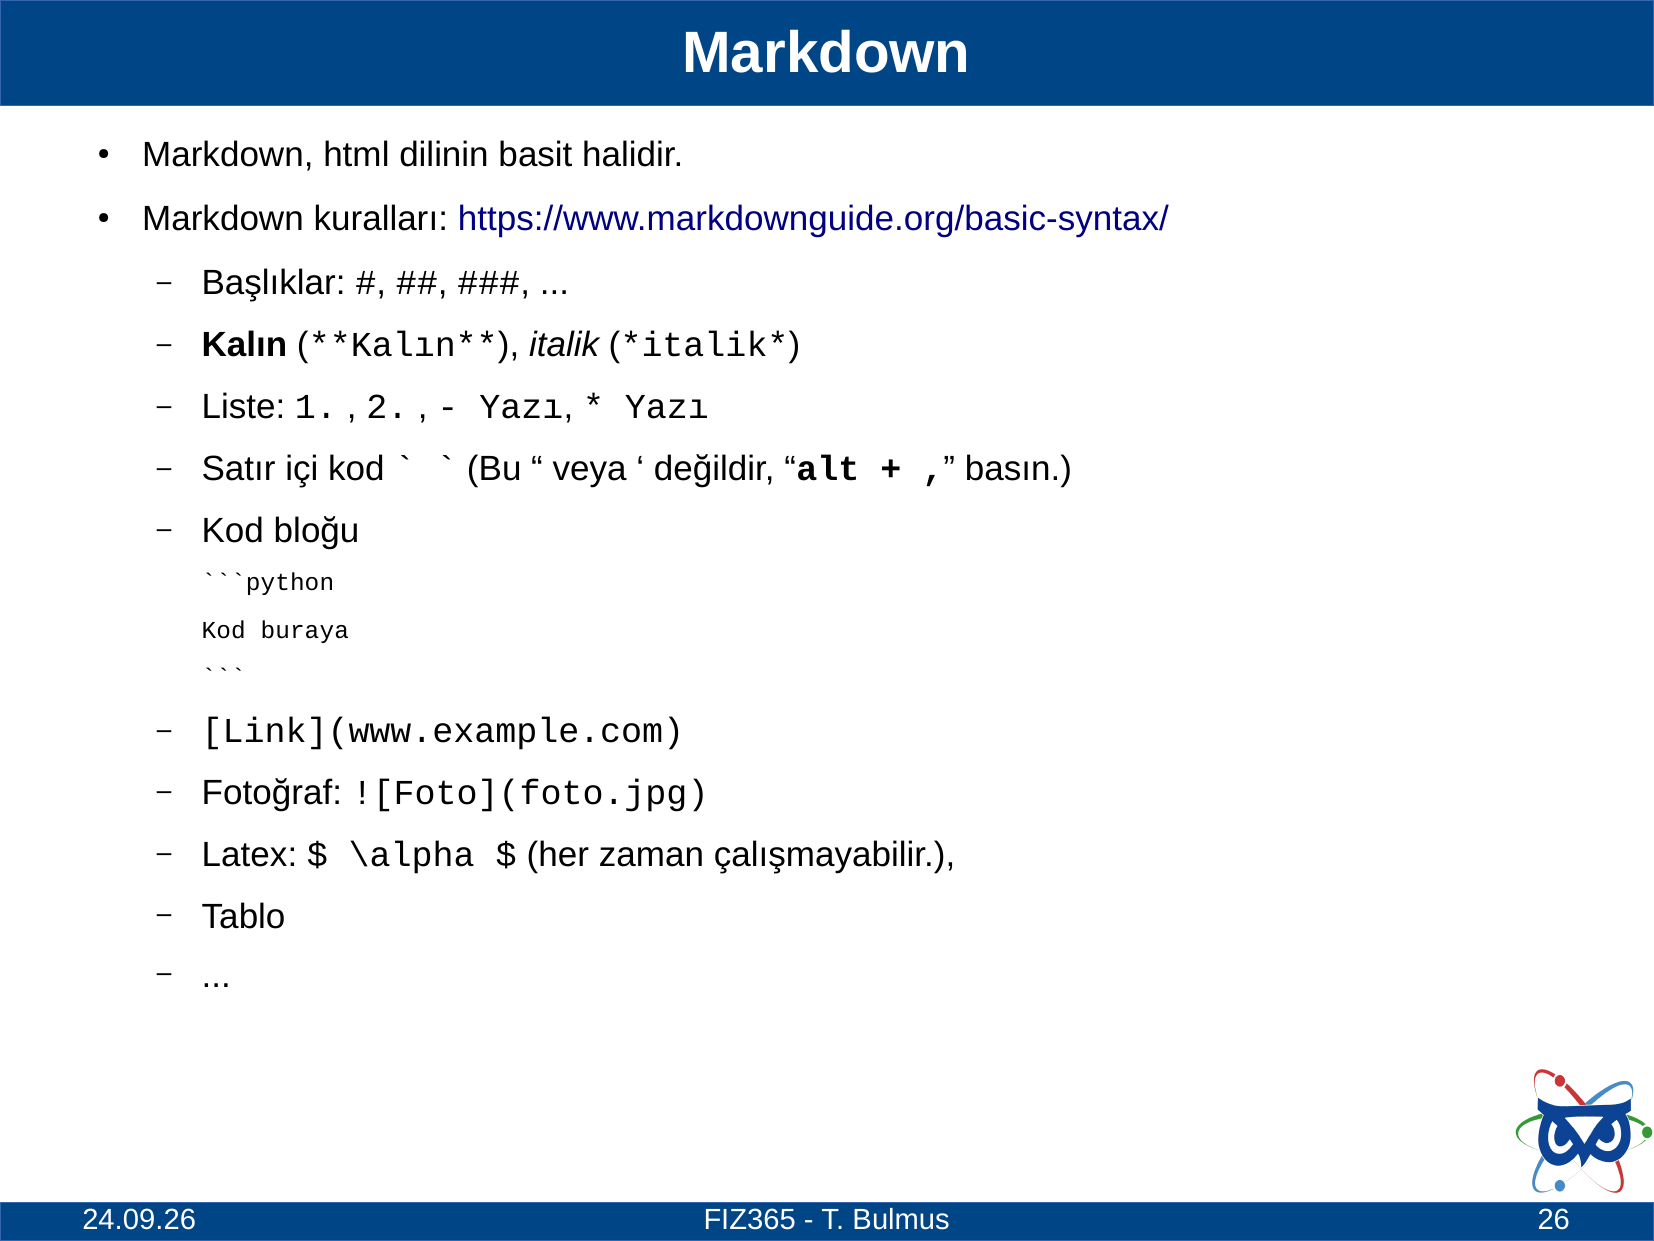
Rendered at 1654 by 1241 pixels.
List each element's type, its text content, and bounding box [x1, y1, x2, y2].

title Markdown [0, 0, 1653, 106]
picture [1514, 1061, 1653, 1201]
list Markdown, html dilinin basit halidir. Markdown kuralları: https://www.markdownguide.org/basic-syntax/ Başlıklar: #, ##, ###, ... Kalın (**Kalın**), italik (*italik*) Liste: 1. , 2. , - Yazı, * Yazı Satır içi kod ` ` (Bu “ veya ‘ değildir, “alt + ,” basın.) Kod bloğu ```python Kod buraya ``` [Link](www.example.com) Fotoğraf: ![Foto](foto.jpg) Latex: $ \alpha $ (her zaman çalışmayabilir.), Tablo ... [82, 134, 1571, 1005]
